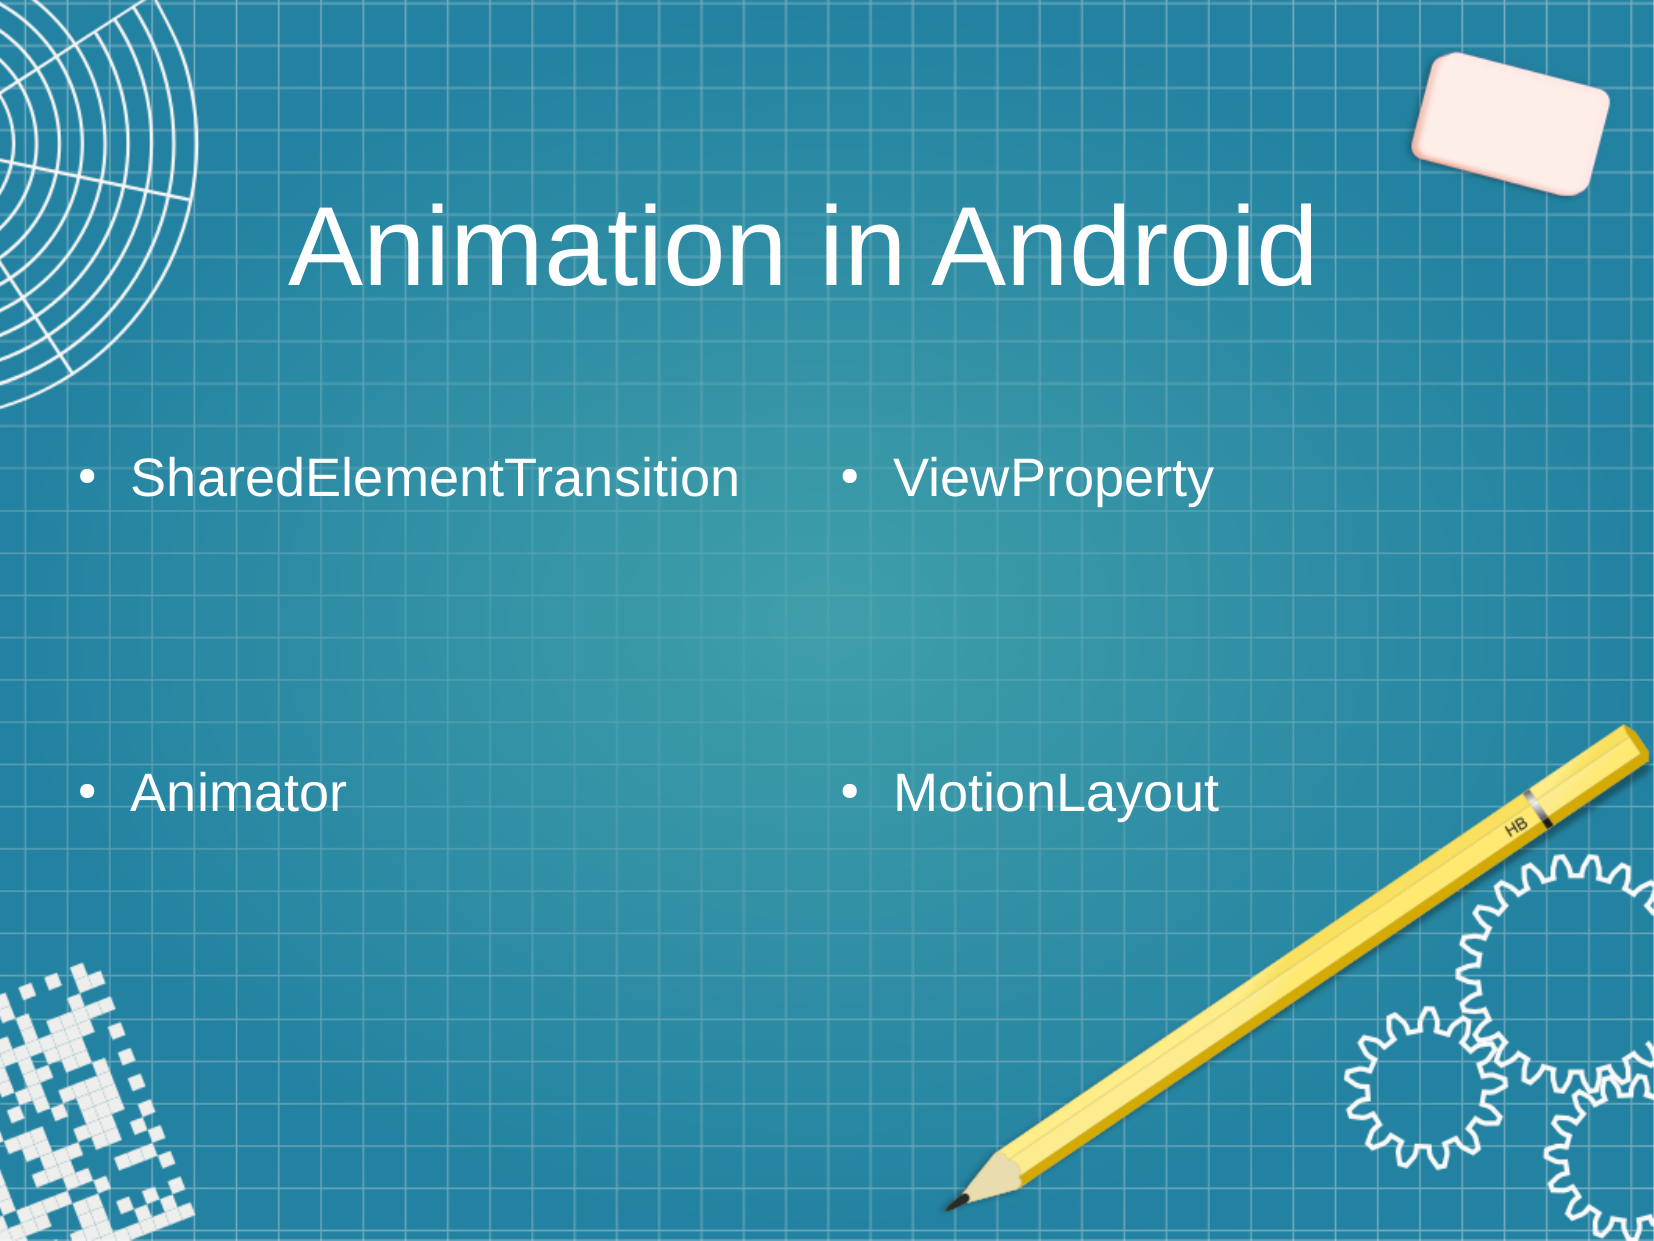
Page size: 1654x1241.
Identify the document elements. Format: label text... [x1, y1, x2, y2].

list ViewProperty [822, 447, 1549, 735]
title Animation in Android [60, 105, 1549, 389]
picture [0, 0, 1654, 1241]
list MotionLayout [822, 762, 1549, 1050]
list SharedElementTransition [60, 447, 787, 735]
list Animator [60, 762, 787, 1050]
